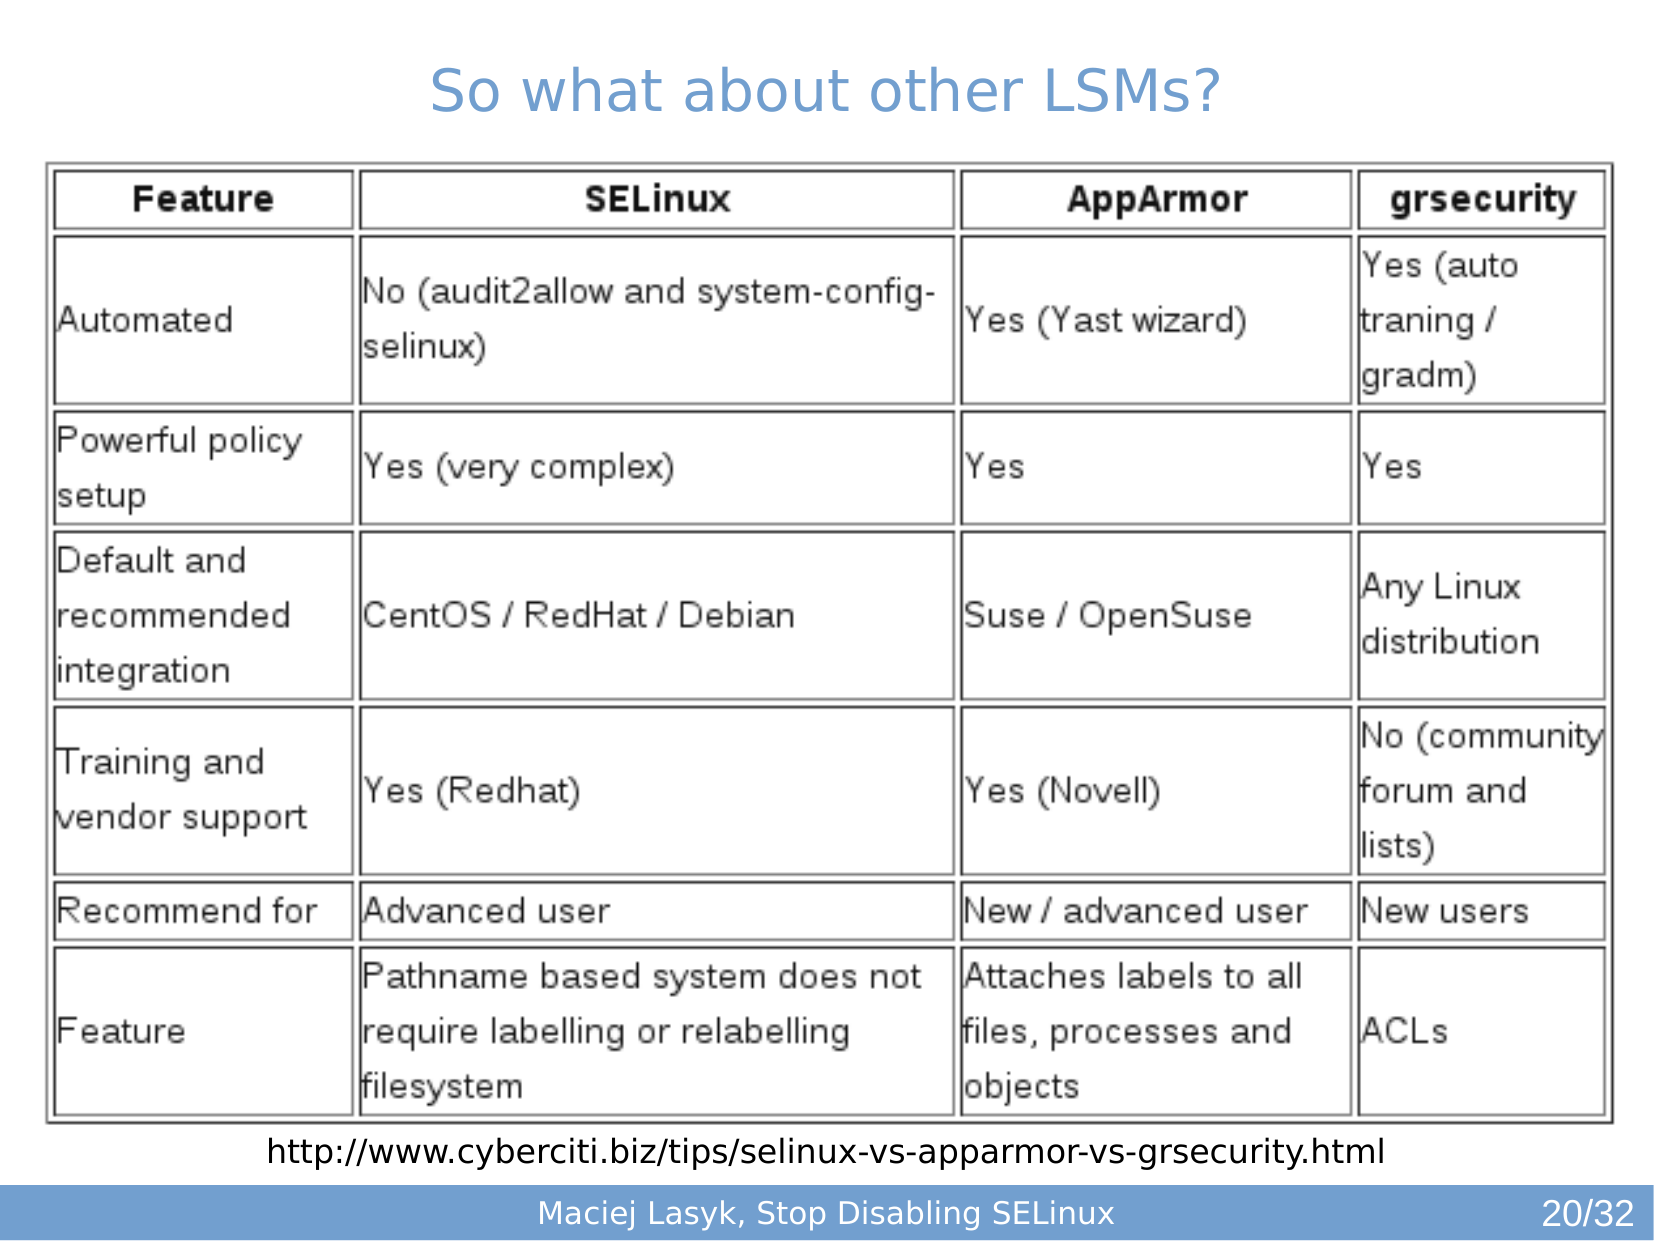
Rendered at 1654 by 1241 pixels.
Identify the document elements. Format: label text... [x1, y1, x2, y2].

text_box Maciej Lasyk, Stop Disabling SELinux [522, 1188, 1132, 1240]
text_box [1650, 1185, 1654, 1241]
text_box So what about other LSMs? [414, 50, 1239, 133]
picture [28, 147, 1625, 1138]
text_box 20/32 [1516, 1185, 1650, 1241]
text_box http://www.cyberciti.biz/tips/selinux-vs-apparmor-vs-grsecurity.html [251, 1125, 1403, 1179]
text_box [0, 1185, 1516, 1241]
